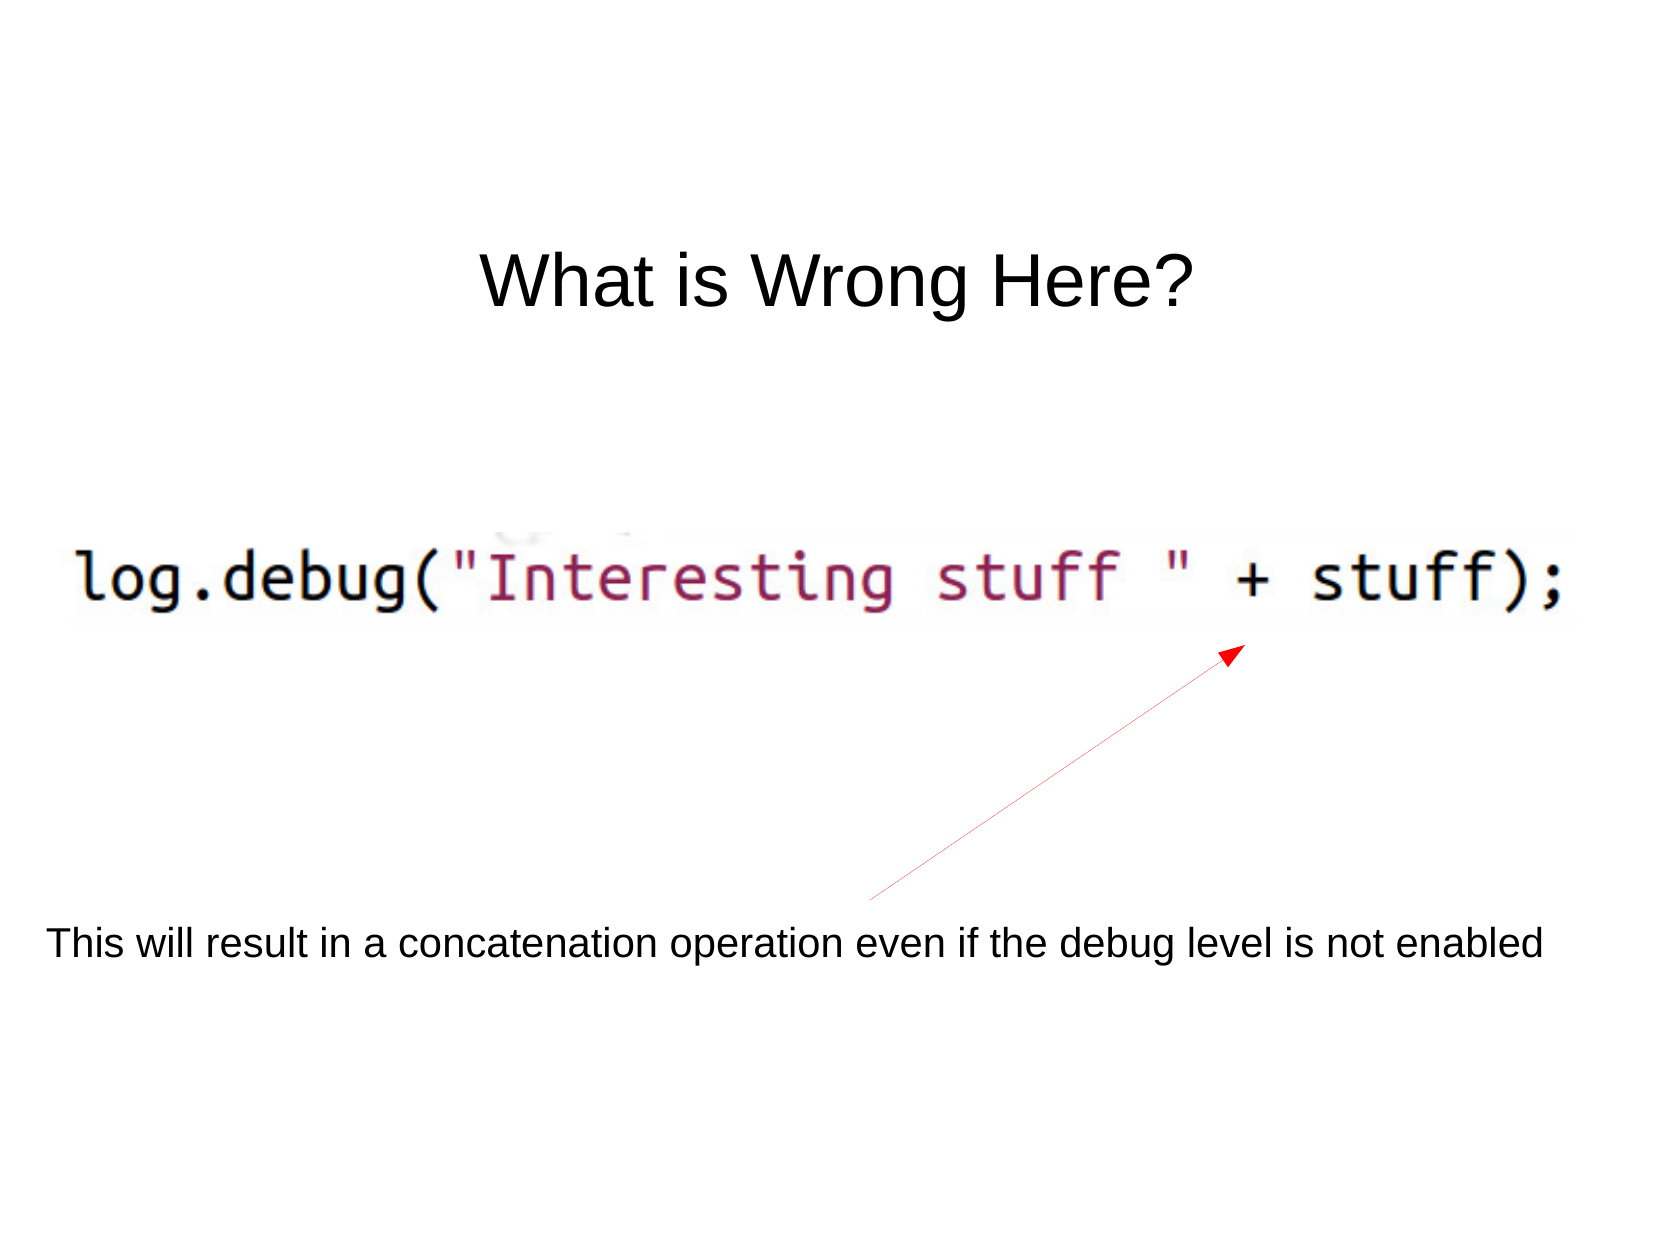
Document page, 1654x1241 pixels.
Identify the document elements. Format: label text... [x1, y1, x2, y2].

text_box What is Wrong Here? [465, 231, 1216, 331]
picture [60, 532, 1577, 631]
text_box This will result in a concatenation operation even if the debug level is not enabled [31, 912, 1561, 976]
